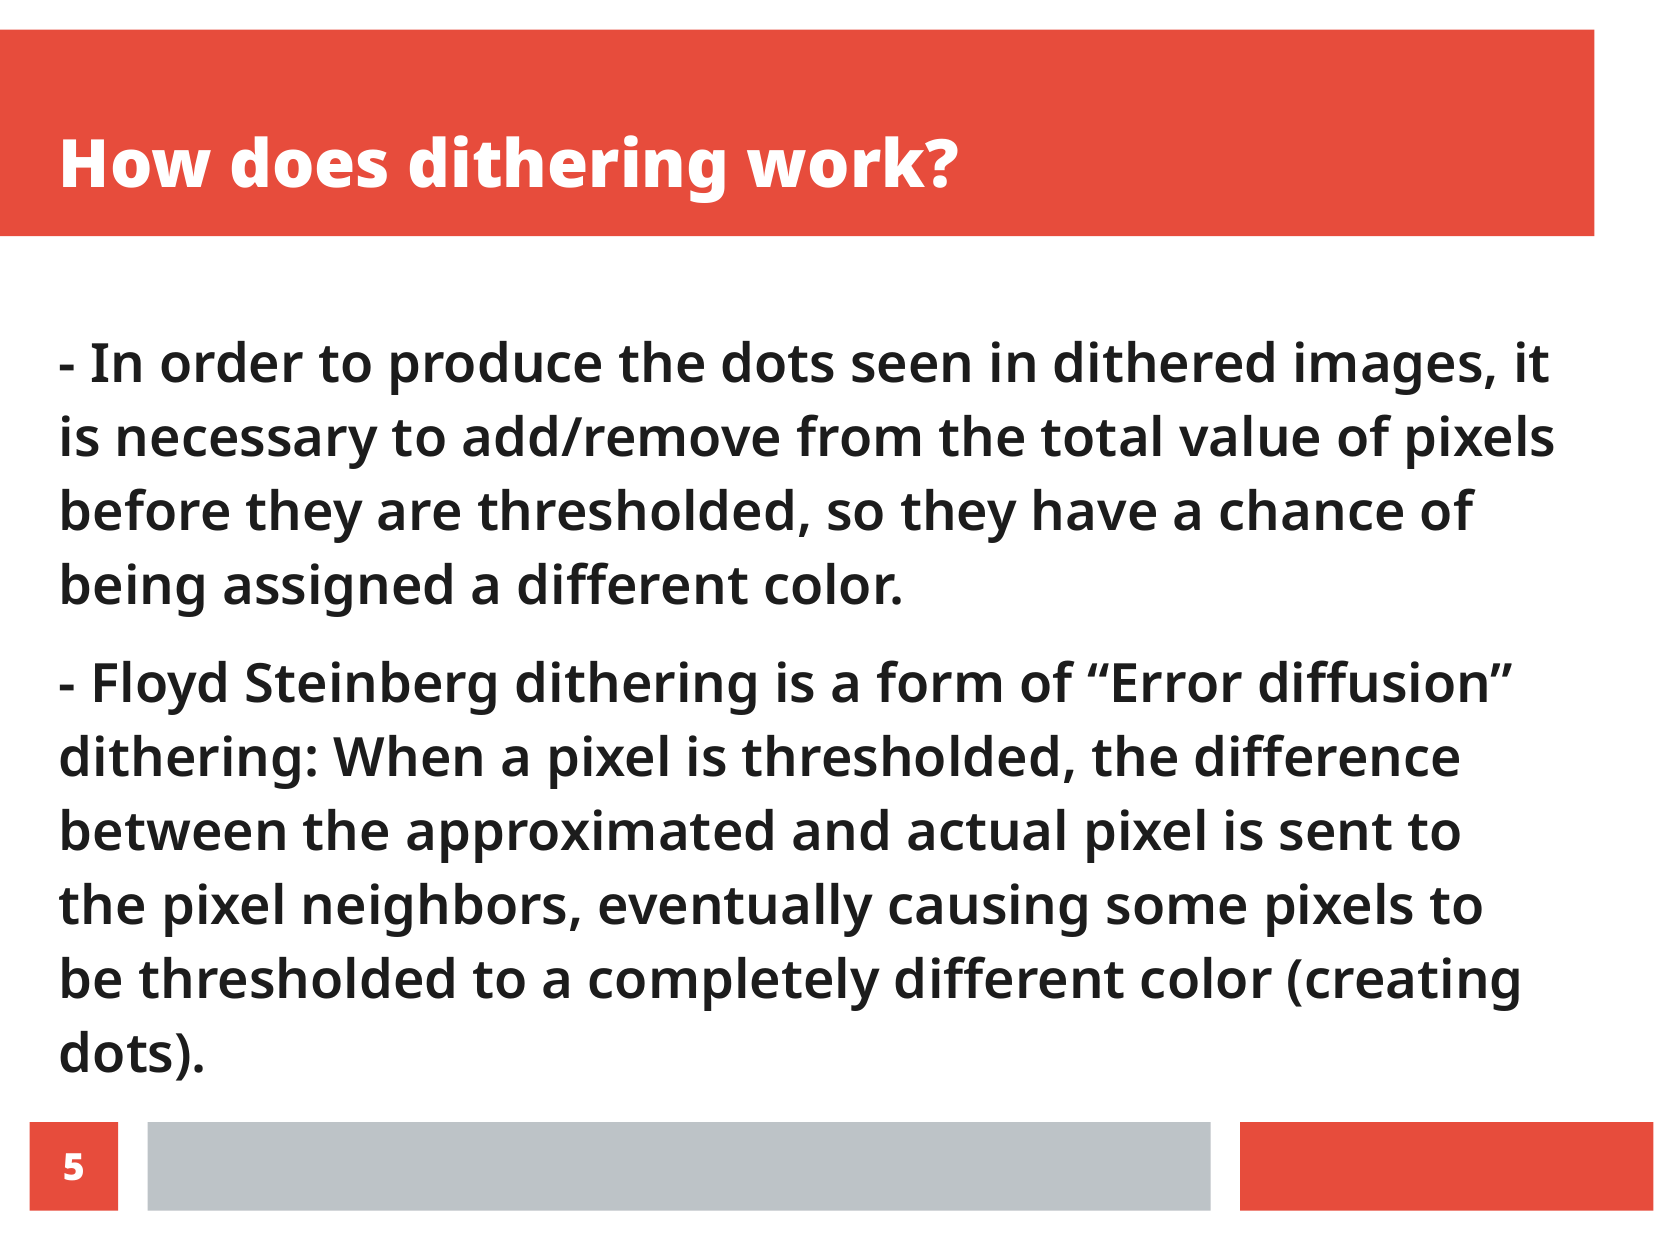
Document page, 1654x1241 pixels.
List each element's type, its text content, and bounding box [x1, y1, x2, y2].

title How does dithering work? [59, 59, 1595, 207]
list - In order to produce the dots seen in dithered images, it is necessary to add/remove from the total value of pixels before they are thresholded, so they have a chance of being assigned a different color. - Floyd Steinberg dithering is a form of “Error diffusion” dithering: When a pixel is thresholded, the difference between the approximated and actual pixel is sent to the pixel neighbors, eventually causing some pixels to be thresholded to a completely different color (creating dots). [59, 324, 1565, 1093]
